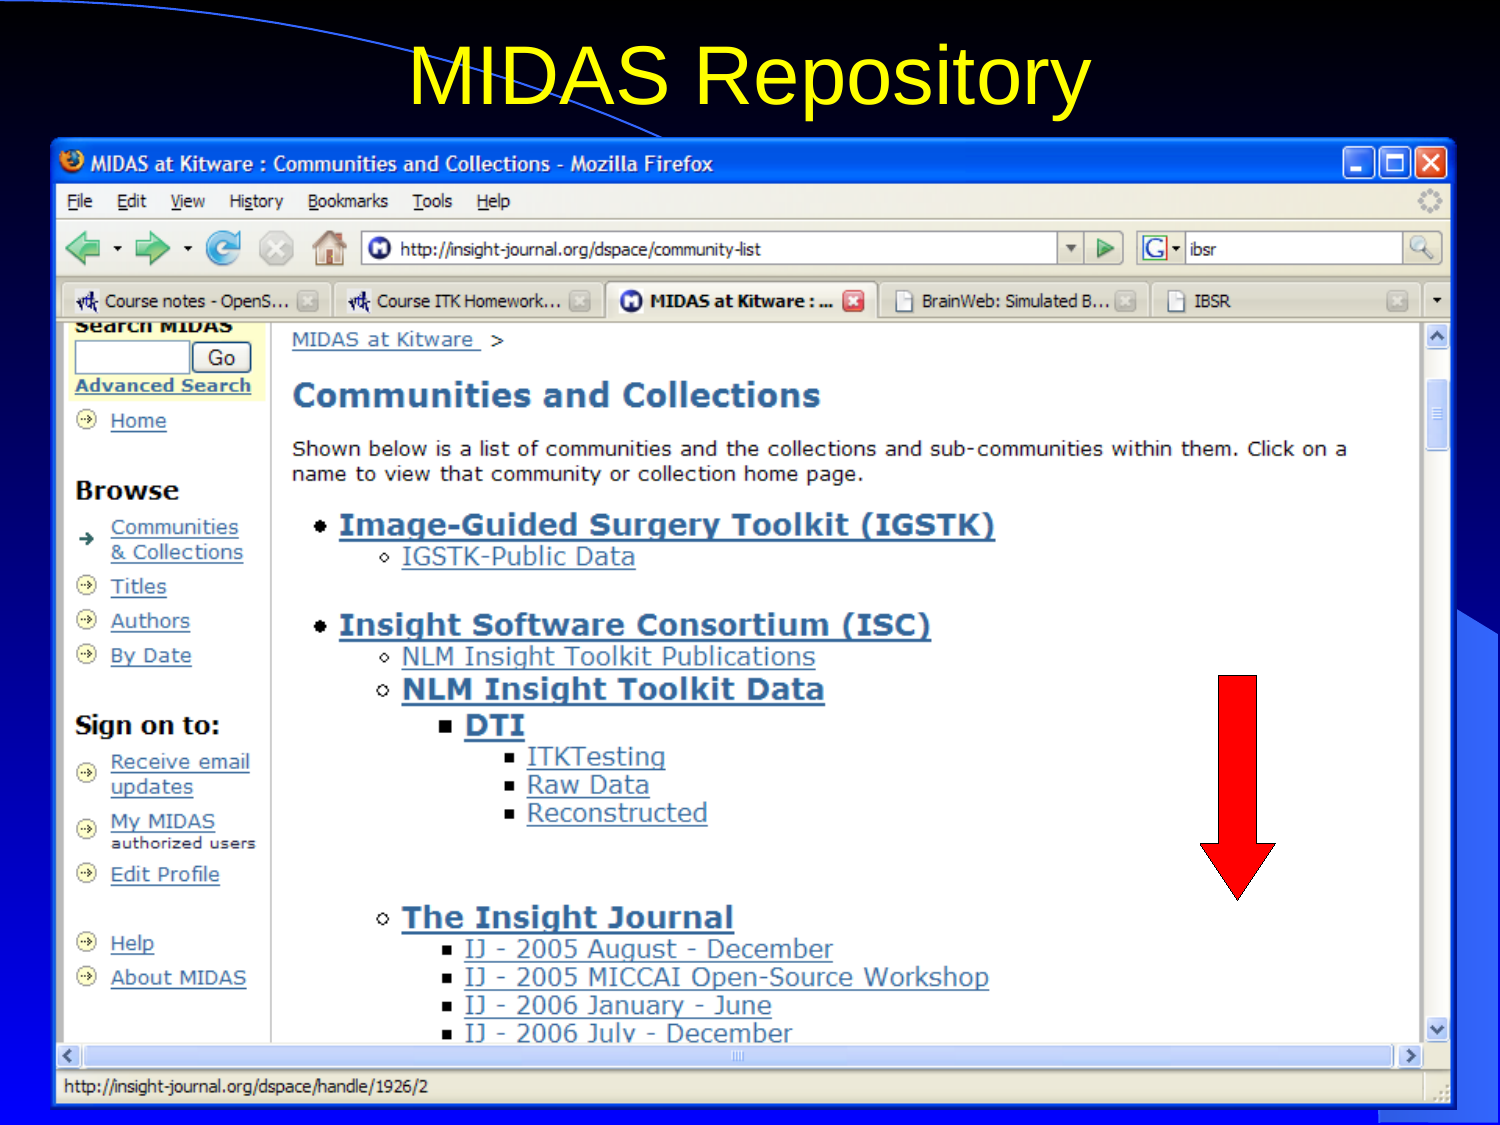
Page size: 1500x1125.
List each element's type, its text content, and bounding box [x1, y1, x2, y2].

picture [50, 137, 1457, 1110]
title MIDAS Repository [112, 7, 1388, 137]
text_box [1200, 675, 1276, 901]
